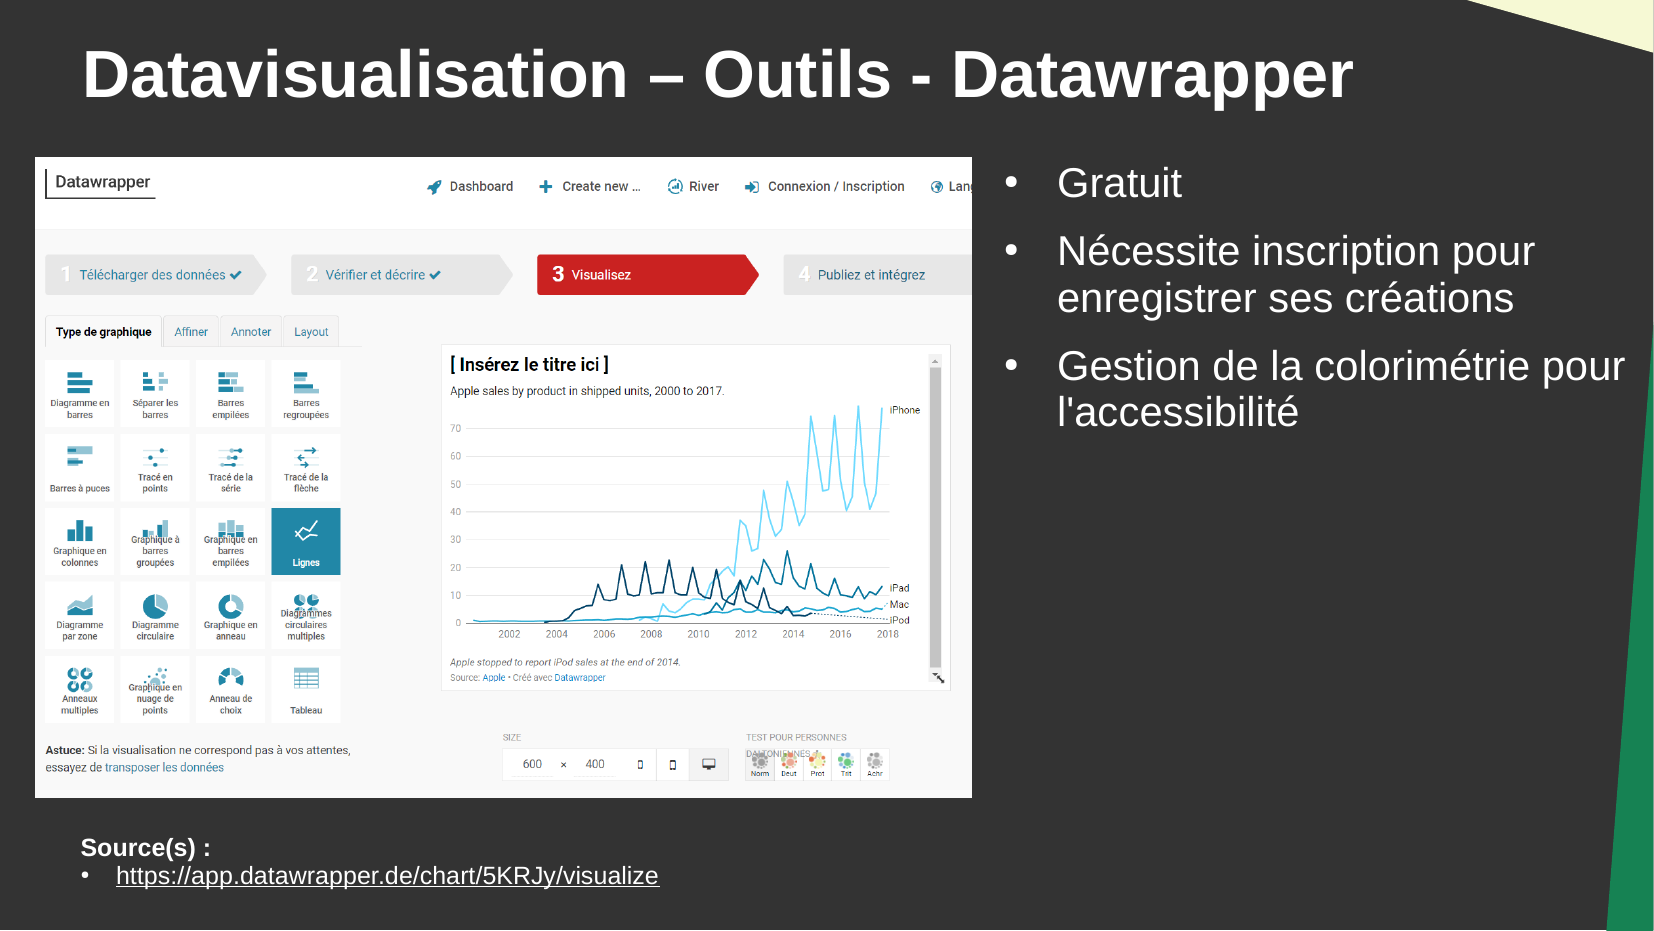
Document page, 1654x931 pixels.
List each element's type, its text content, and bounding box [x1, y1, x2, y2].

text_box Source(s) : https://app.datawrapper.de/chart/5KRJy/visualize [65, 826, 1483, 926]
text_box [1606, 315, 1654, 931]
title Datavisualisation – Outils - Datawrapper [82, 37, 1571, 122]
list Gratuit Nécessite inscription pour enregistrer ses créations Gestion de la colorimétrie pour l'accessibilité [986, 159, 1636, 485]
text_box [1466, 0, 1654, 53]
picture [35, 157, 972, 798]
